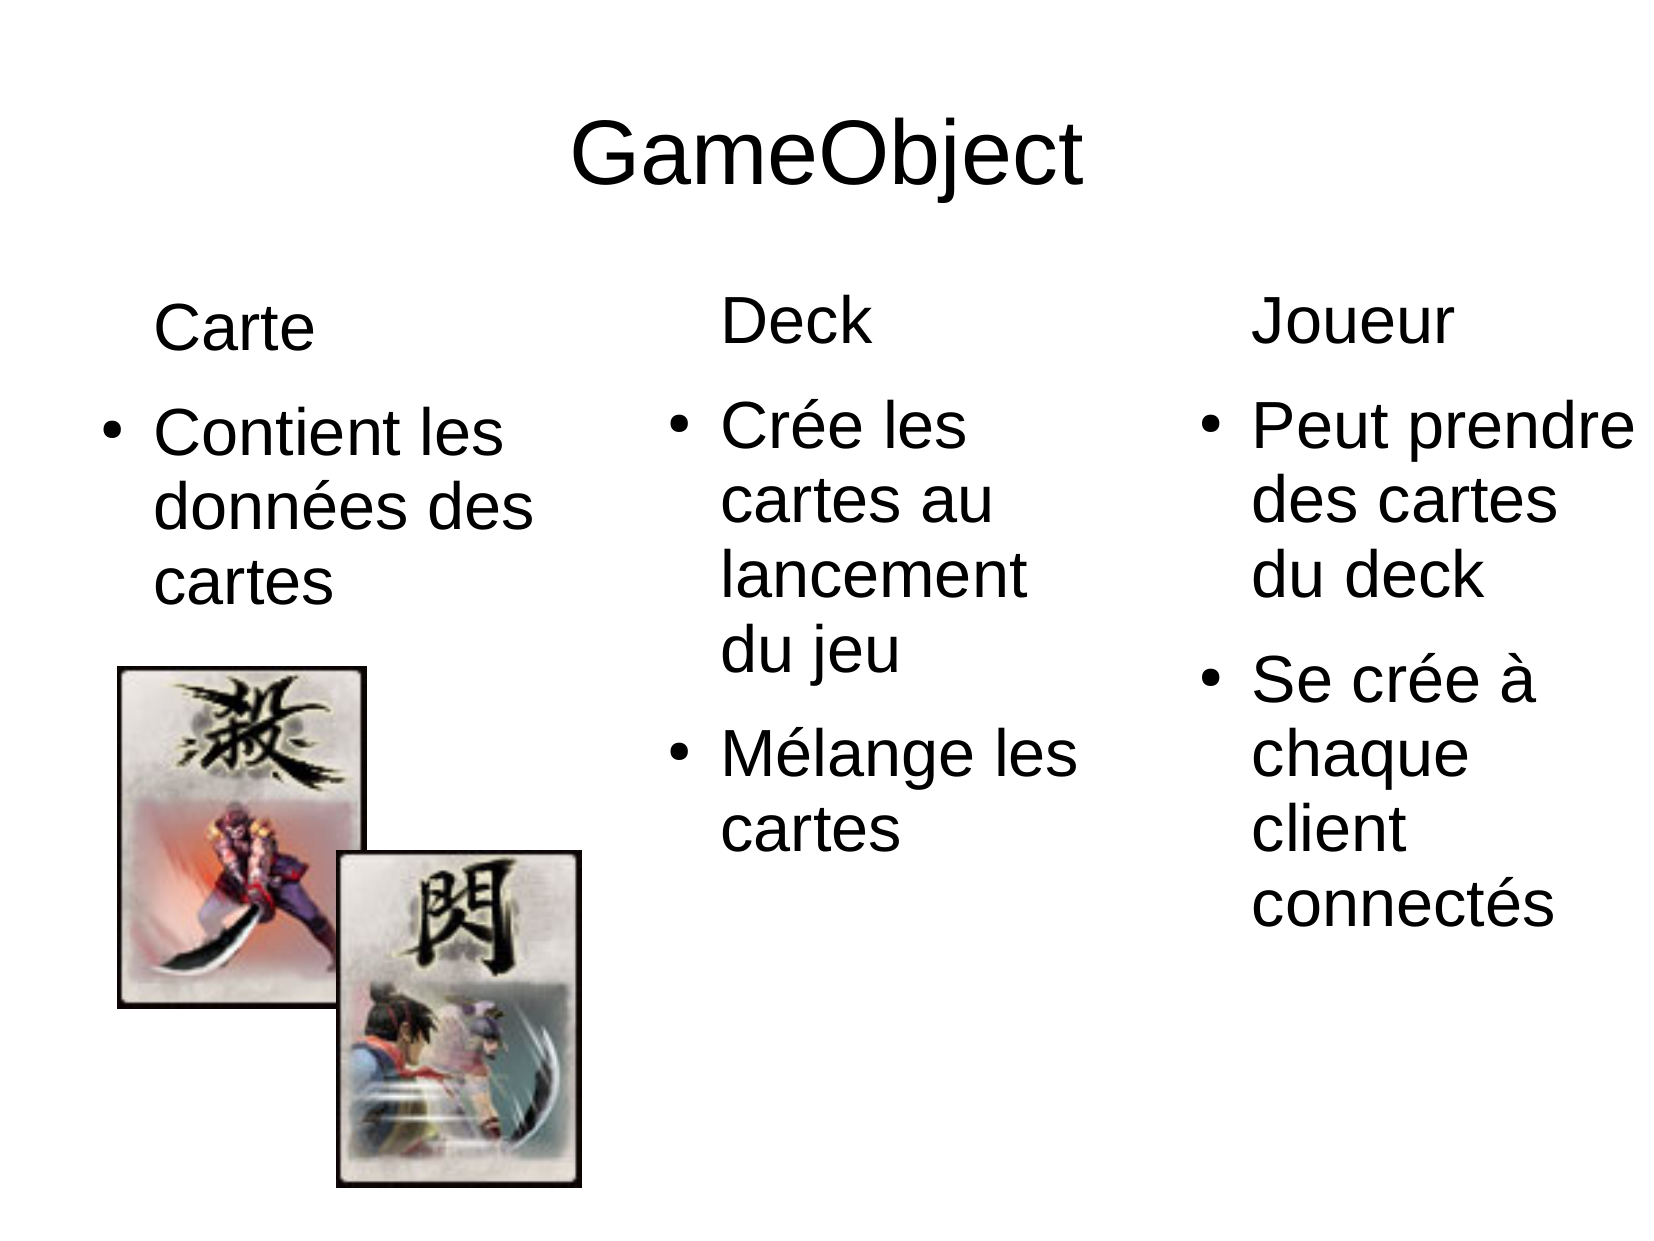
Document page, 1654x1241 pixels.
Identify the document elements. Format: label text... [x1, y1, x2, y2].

list Carte Contient les données des cartes [82, 290, 544, 1010]
title GameObject [82, 49, 1571, 257]
picture [117, 666, 582, 1188]
list Joueur Peut prendre des cartes du deck Se crée à chaque client connectés [1181, 283, 1642, 1003]
list Deck Crée les cartes au lancement du jeu Mélange les cartes [649, 283, 1111, 1003]
